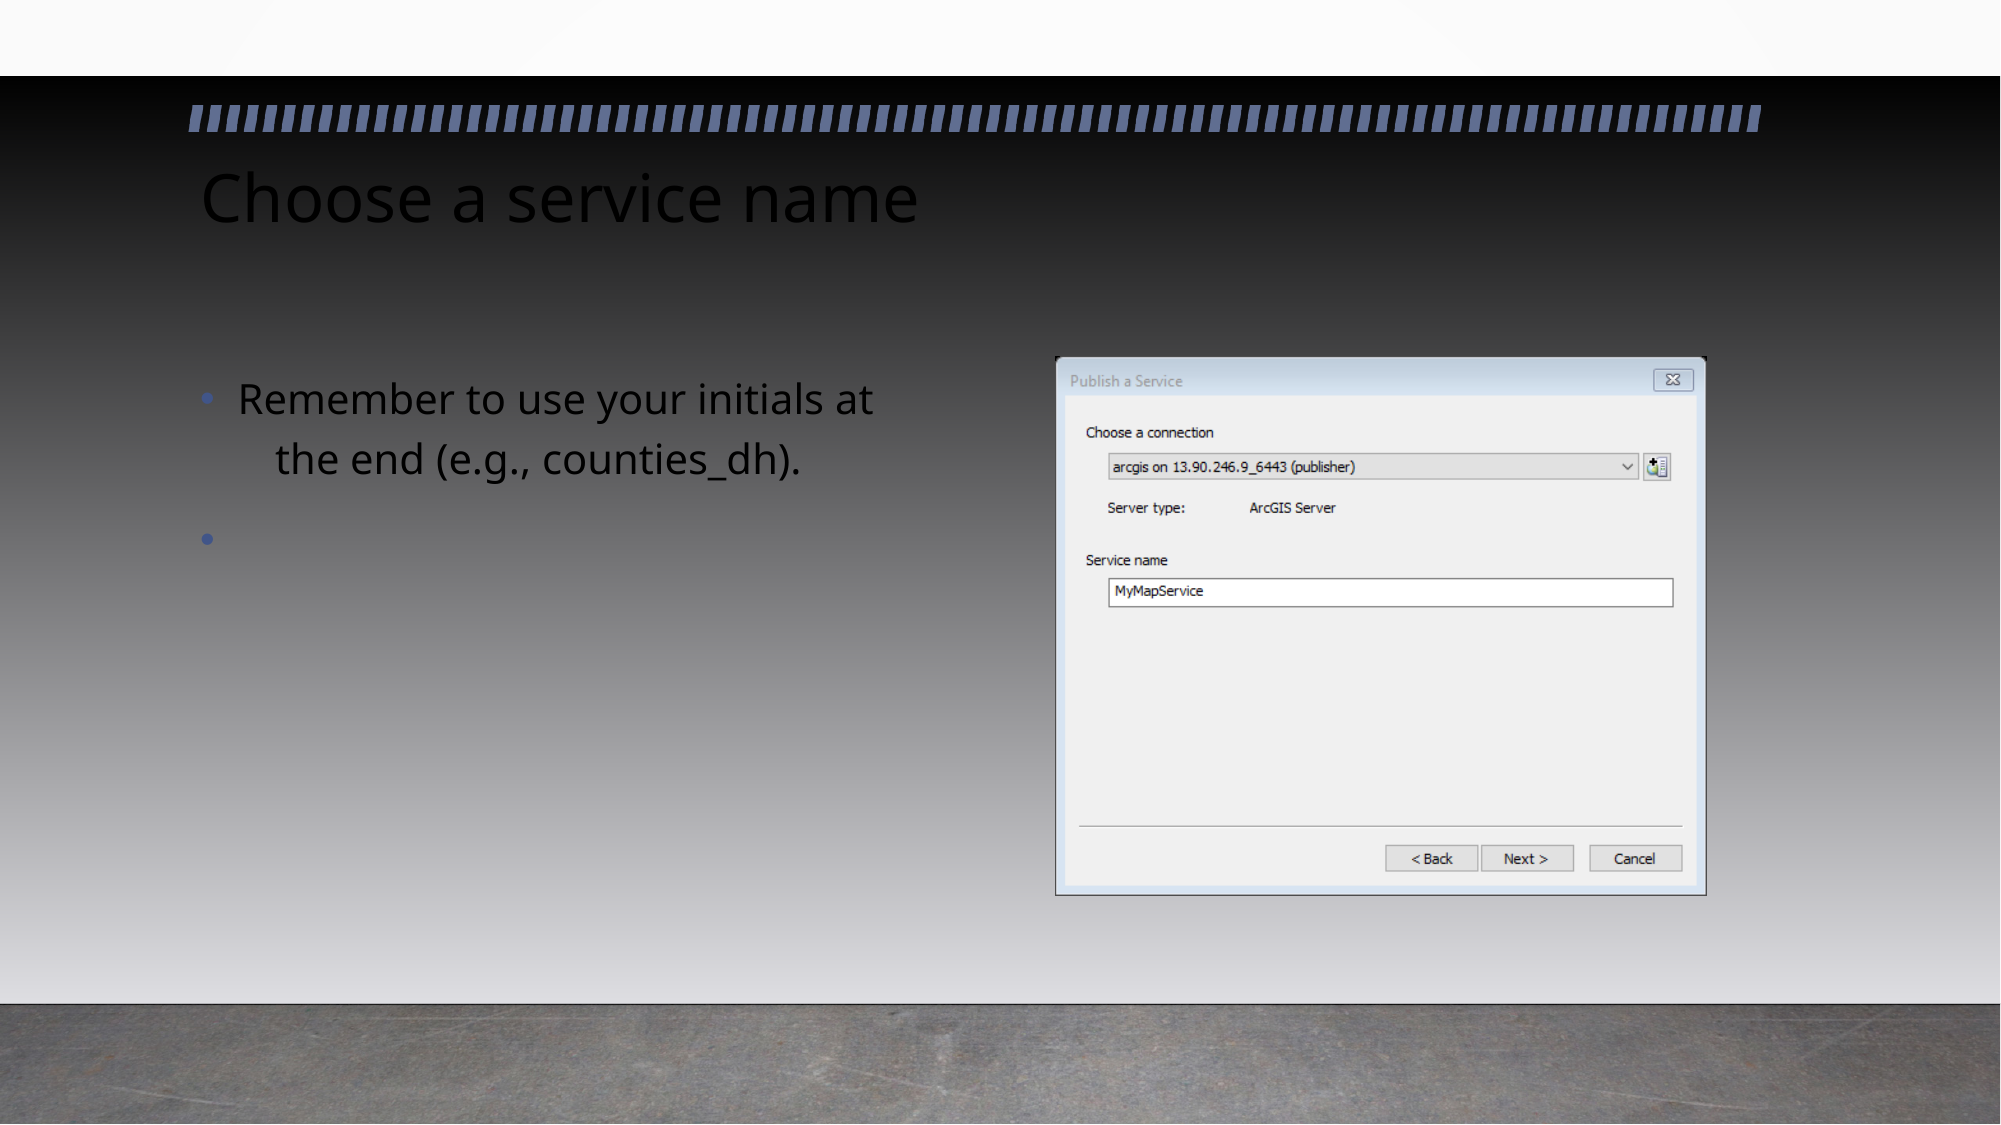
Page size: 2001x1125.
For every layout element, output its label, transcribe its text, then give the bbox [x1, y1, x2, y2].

list Remember to use your initials at the end (e.g., counties_dh). [185, 355, 948, 896]
title Choose a service name [185, 157, 1762, 331]
picture [1055, 356, 1707, 896]
